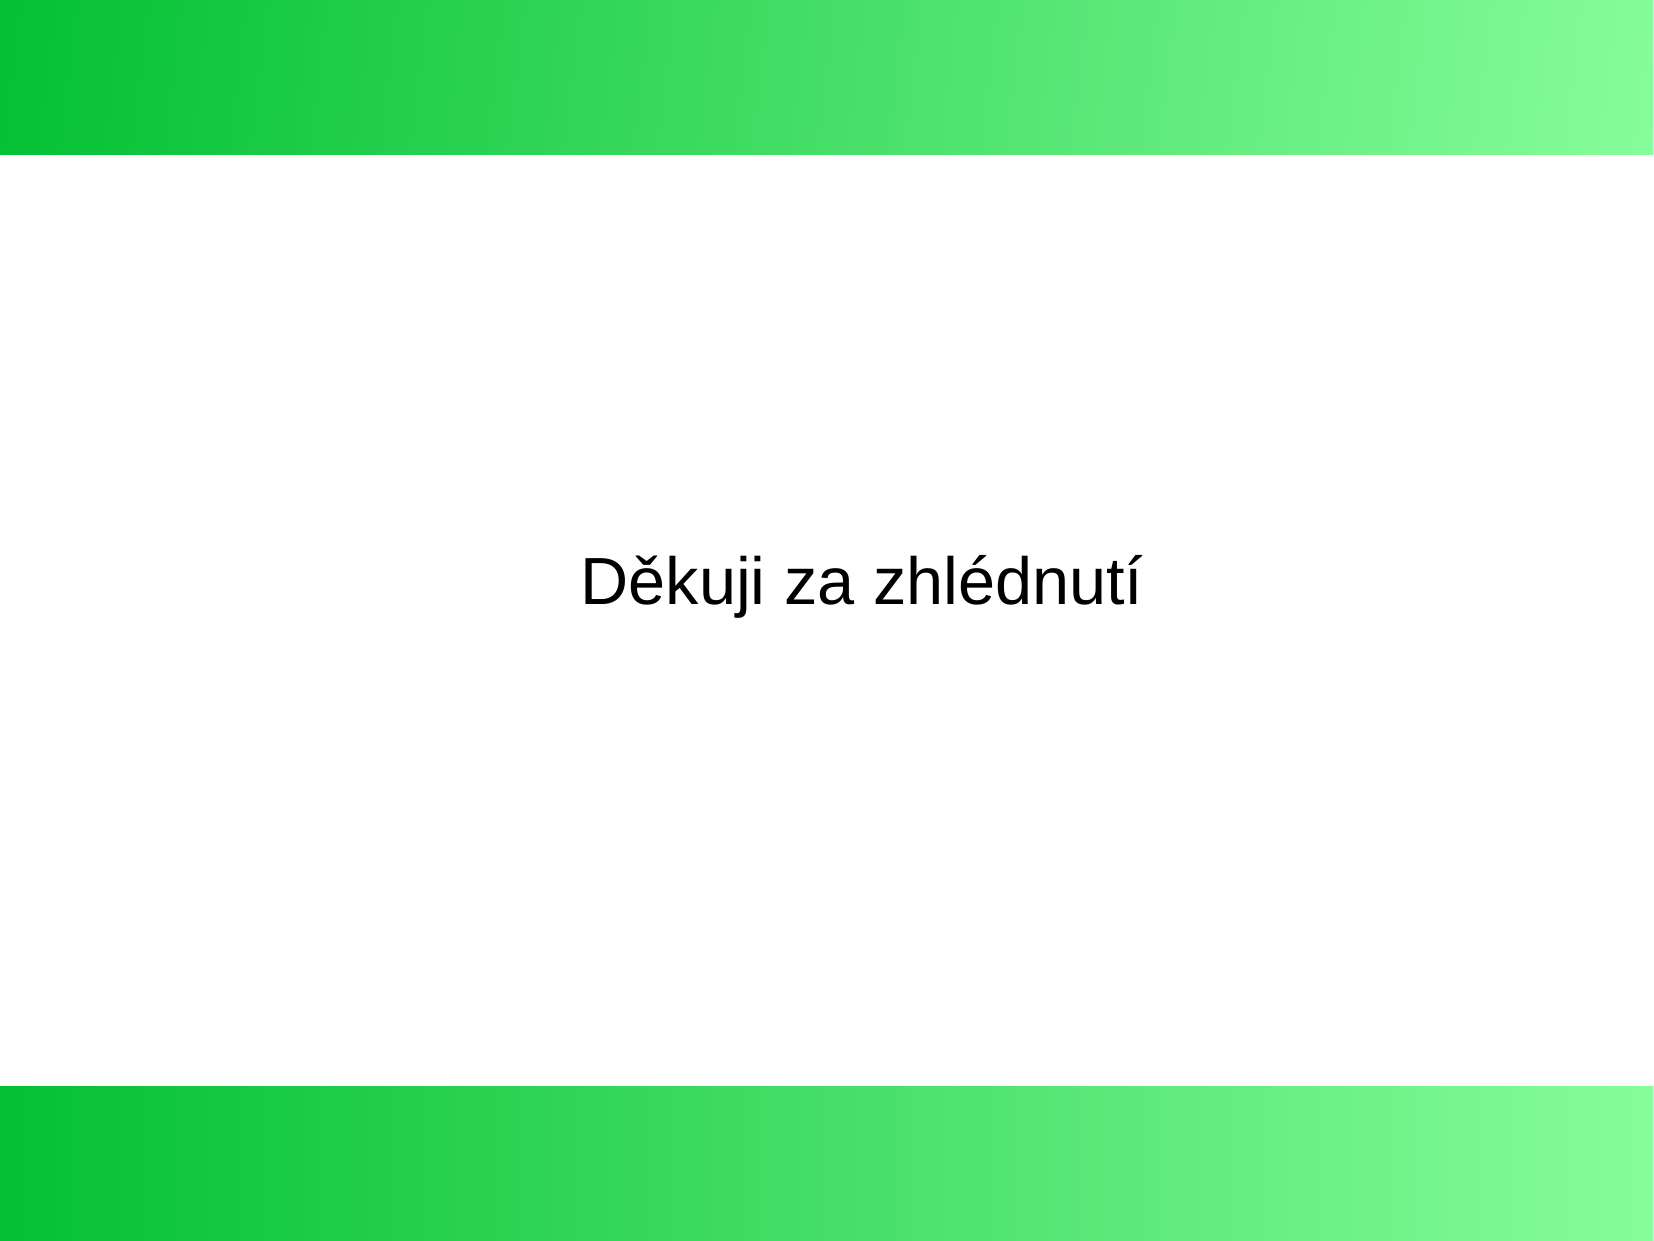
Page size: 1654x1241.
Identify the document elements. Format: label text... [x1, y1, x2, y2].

list Děkuji za zhlédnutí [82, 290, 1571, 1010]
